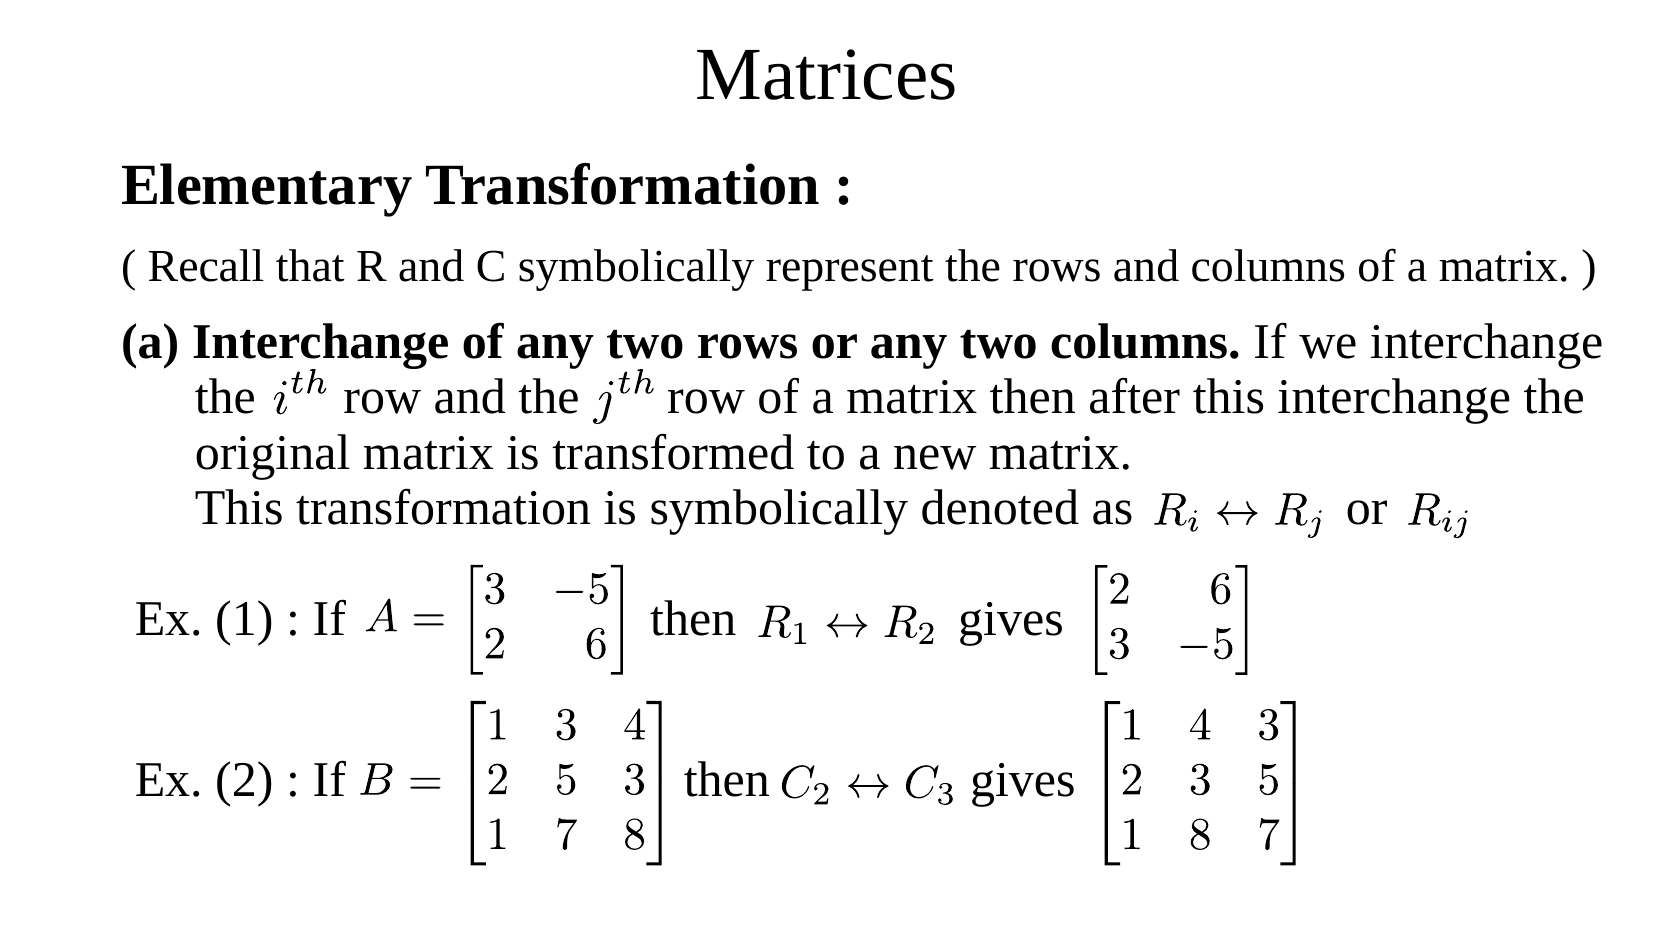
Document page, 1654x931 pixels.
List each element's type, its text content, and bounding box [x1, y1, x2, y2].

subtitle Elementary Transformation : ( Recall that R and C symbolically represent the rows and columns of a matrix. ) (a) Interchange of any two rows or any two columns. If we interchange the row and the row of a matrix then after this interchange the original matrix is transformed to a new matrix. This transformation is symbolically denoted as or Ex. (1) : If then gives Ex. (2) : If then gives [47, 129, 1607, 898]
text_box [1407, 493, 1468, 539]
text_box [1086, 565, 1248, 675]
text_box [359, 700, 662, 866]
title Matrices [82, 32, 1571, 116]
text_box [365, 564, 623, 675]
text_box [592, 369, 654, 425]
text_box [781, 765, 953, 805]
text_box [1092, 701, 1296, 866]
text_box [1153, 493, 1322, 538]
text_box [758, 605, 934, 644]
text_box [273, 369, 327, 415]
